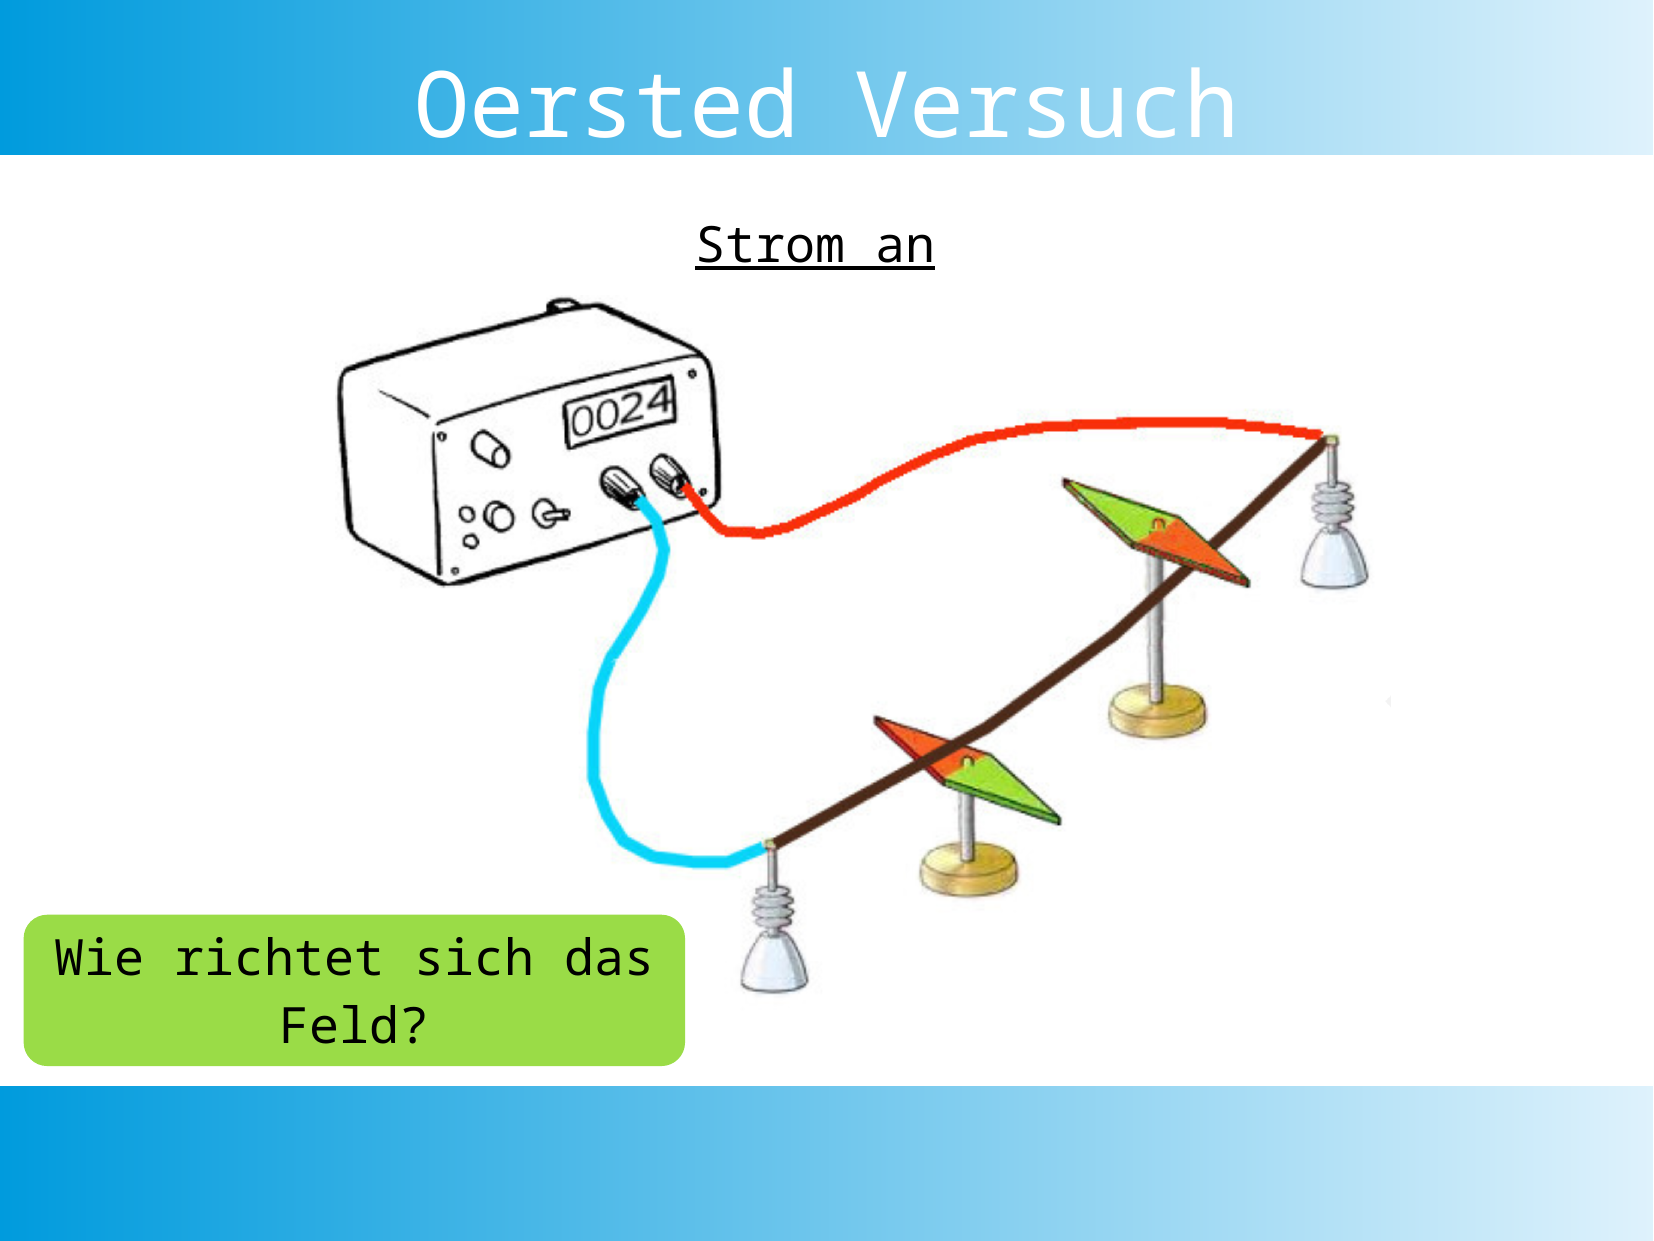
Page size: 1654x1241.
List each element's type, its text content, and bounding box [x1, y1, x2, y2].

text_box Strom an [625, 201, 1004, 284]
picture [295, 295, 1394, 1077]
text_box Wie richtet sich das Feld? [23, 914, 686, 1063]
title Oersted Versuch [82, 40, 1571, 163]
